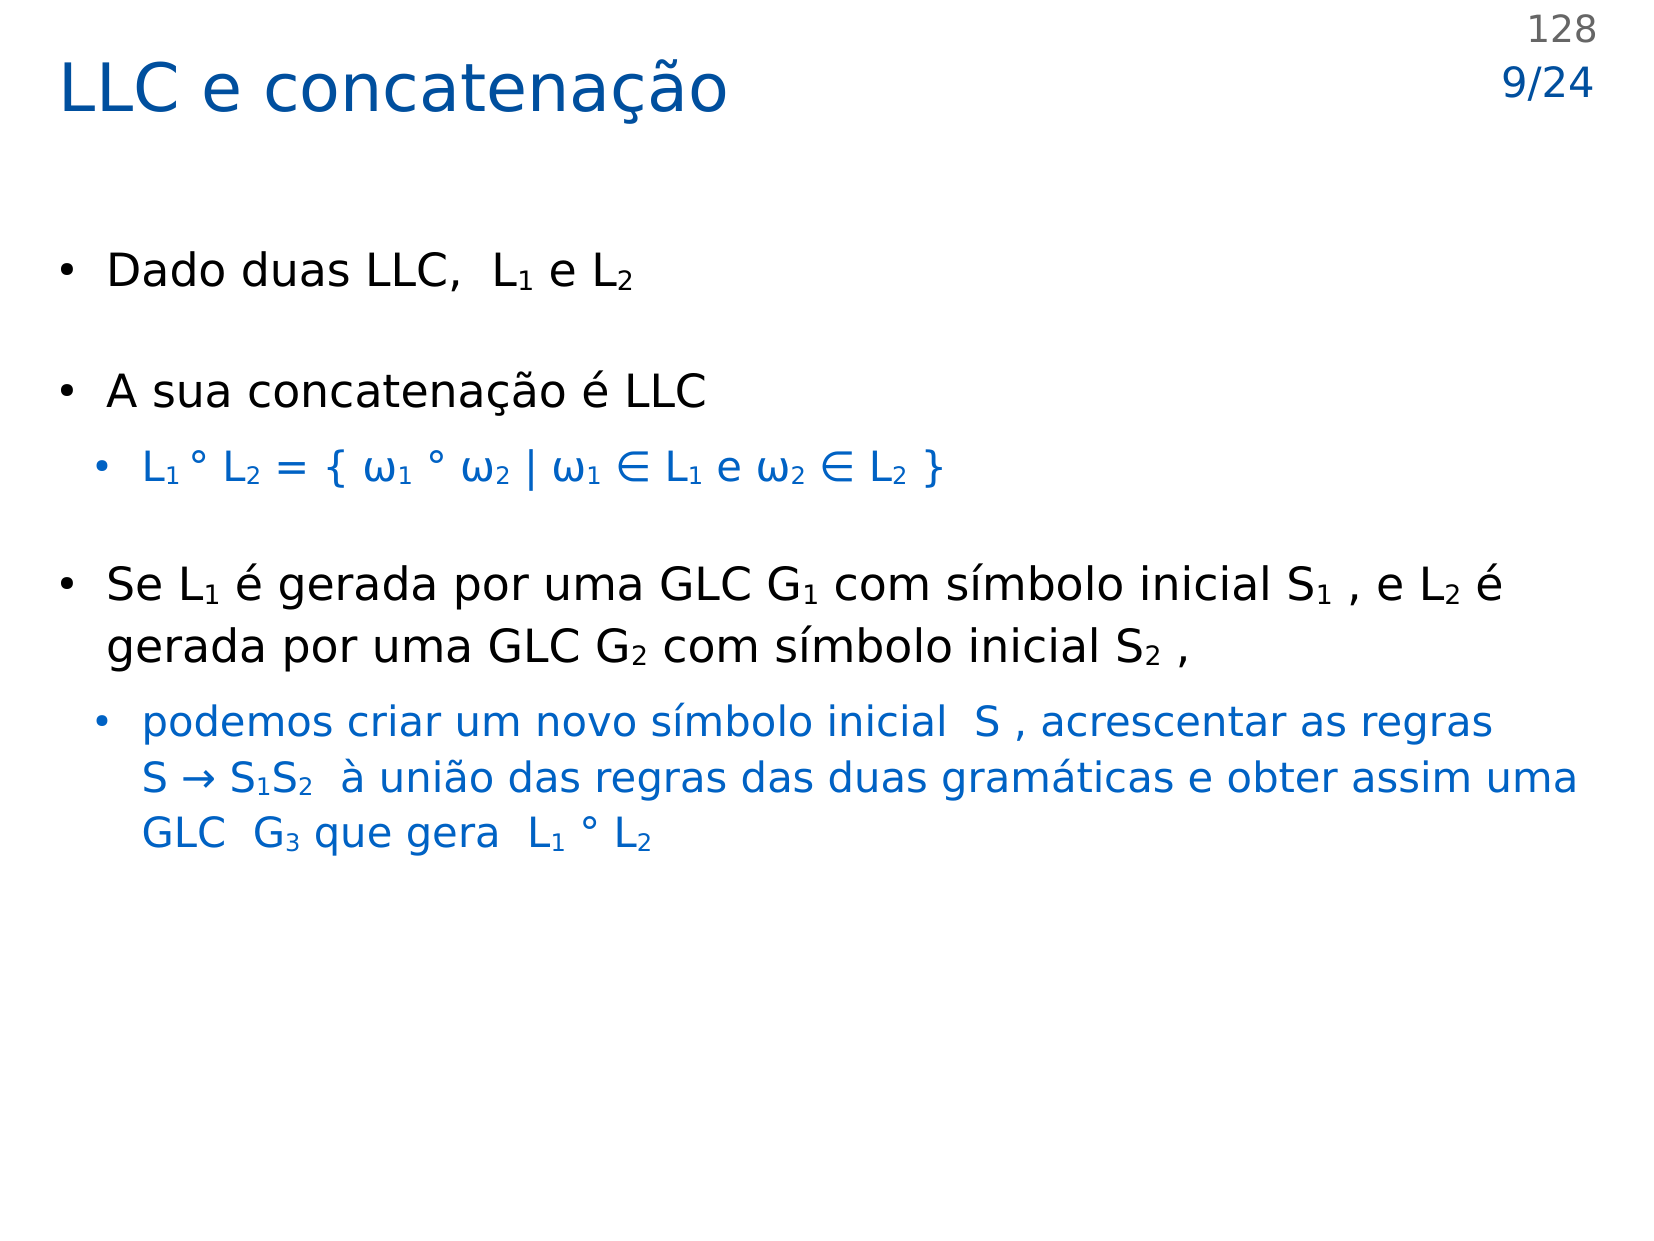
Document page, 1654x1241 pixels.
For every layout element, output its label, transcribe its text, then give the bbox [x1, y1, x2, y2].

list Dado duas LLC, L1 e L2 A sua concatenação é LLC L1 ° L2 = { ω1 ° ω2 | ω1 ∈ L1 e ω2 ∈ L2 } Se L1 é gerada por uma GLC G1 com símbolo inicial S1 , e L2 é gerada por uma GLC G2 com símbolo inicial S2 , podemos criar um novo símbolo inicial S , acrescentar as regras S → S1S2 à união das regras das duas gramáticas e obter assim uma GLC G3 que gera L1 ° L2 [59, 236, 1595, 1211]
title LLC e concatenação [59, 29, 1625, 148]
text_box 128 [1375, 0, 1613, 64]
